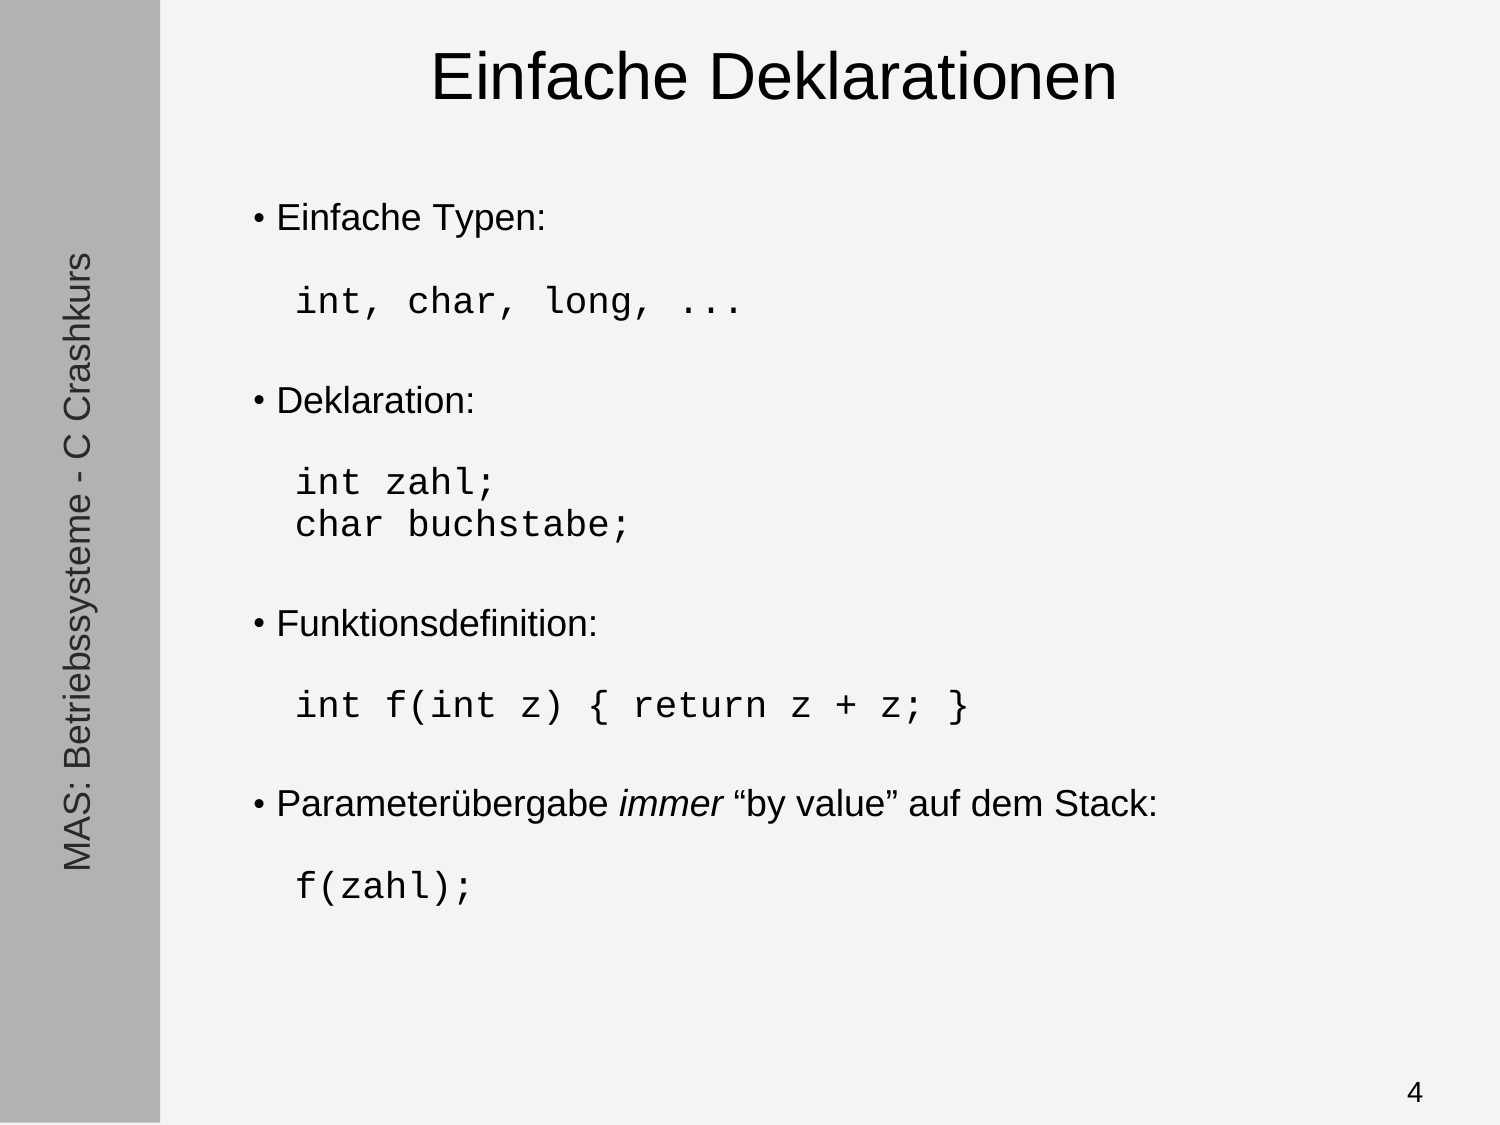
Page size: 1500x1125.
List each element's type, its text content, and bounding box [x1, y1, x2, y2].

text_box Einfache Deklarationen [415, 27, 1136, 122]
text_box MAS: Betriebssysteme - C Crashkurs [46, 1, 125, 1124]
text_box [212, 162, 1460, 325]
text_box [0, 0, 160, 1122]
text_box Einfache Typen: int, char, long, ... Deklaration: int zahl; char buchstabe; Funktionsdefinition: int f(int z) { return z + z; } Parameterübergabe immer “by value” auf dem Stack: f(zahl); [237, 187, 1447, 1024]
text_box 9 [1407, 1074, 1460, 1112]
